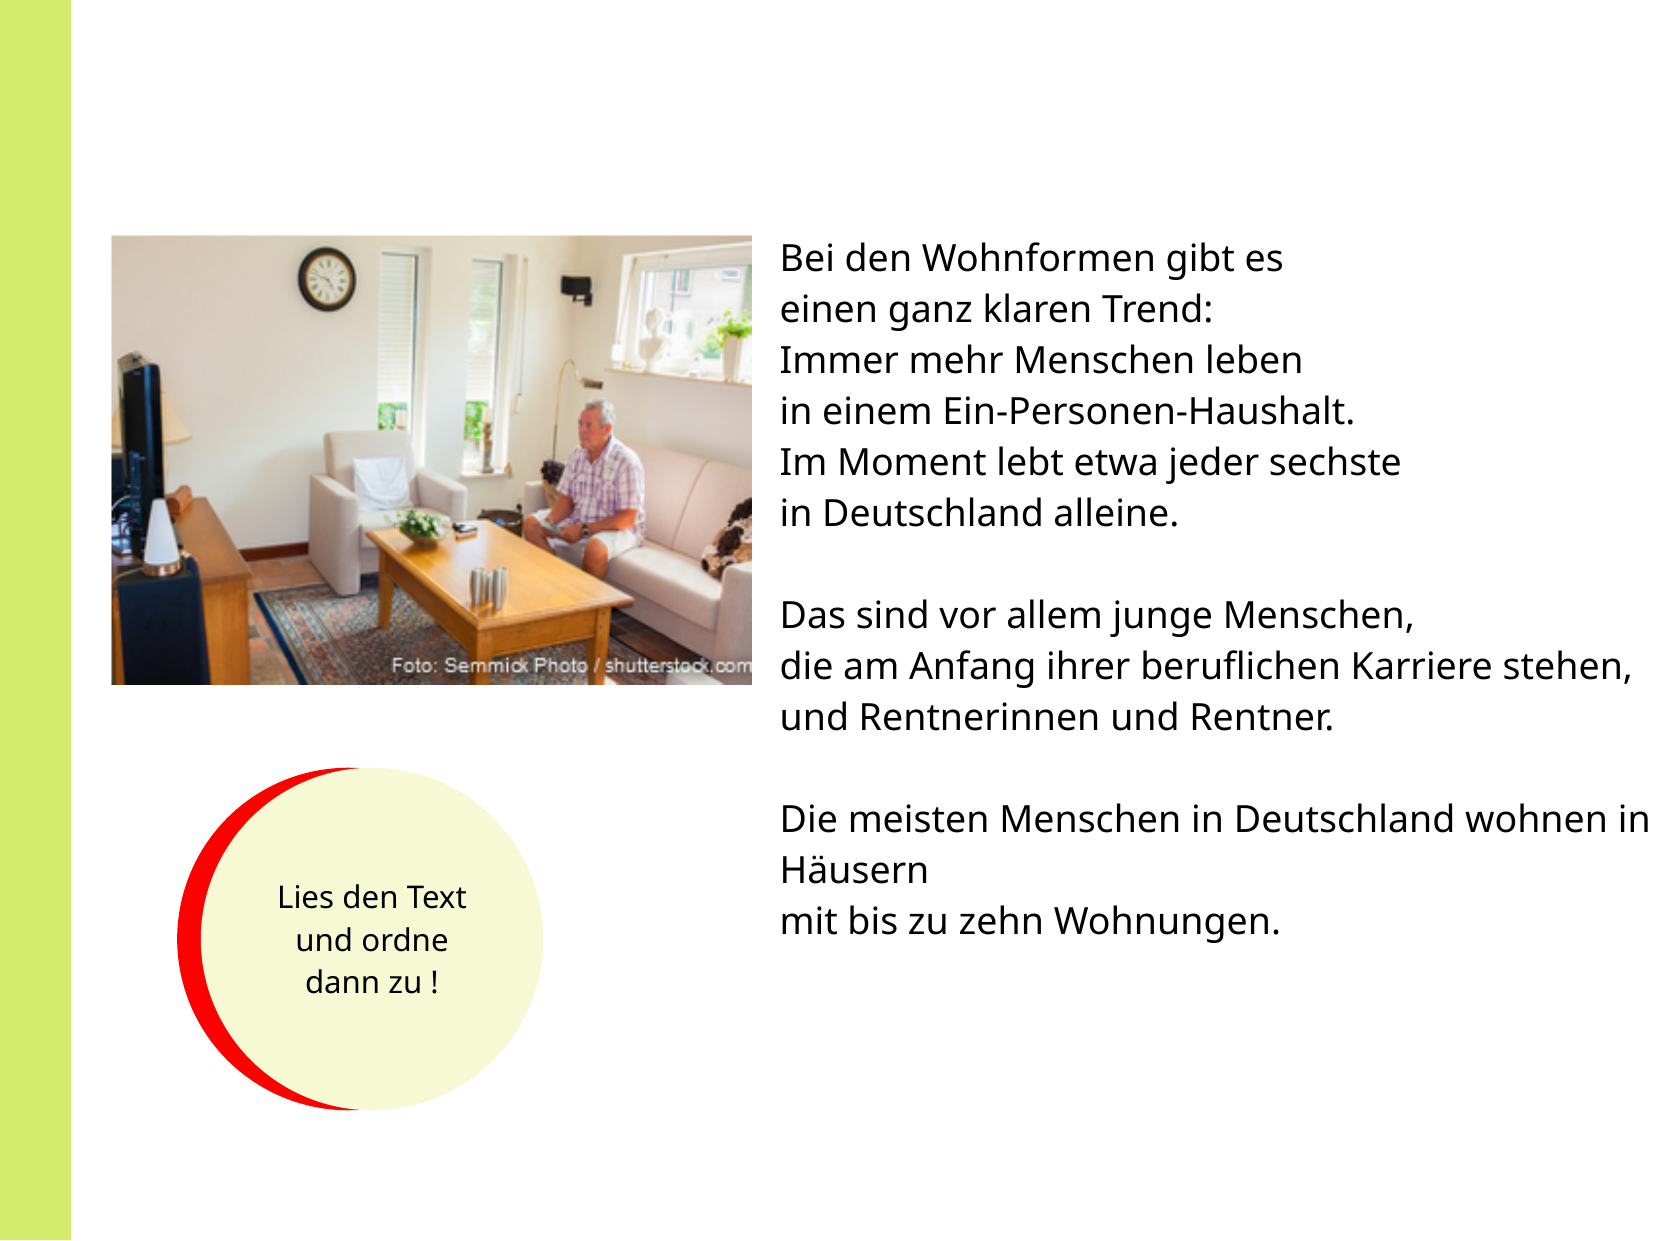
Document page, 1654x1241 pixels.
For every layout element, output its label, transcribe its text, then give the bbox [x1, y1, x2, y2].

title Bei den Wohnformen gibt es einen ganz klaren Trend: Immer mehr Menschen leben in einem Ein-Personen-Haushalt. Im Moment lebt etwa jeder sechste in Deutschland alleine. Das sind vor allem junge Menschen, die am Anfang ihrer beruflichen Karriere stehen, und Rentnerinnen und Rentner. Die meisten Menschen in Deutschland wohnen in Häusern mit bis zu zehn Wohnungen. [779, 0, 1654, 1229]
picture [110, 234, 752, 686]
text_box [0, 0, 71, 1241]
text_box [177, 767, 359, 1111]
text_box Lies den Text und ordne dann zu ! [200, 767, 544, 1111]
